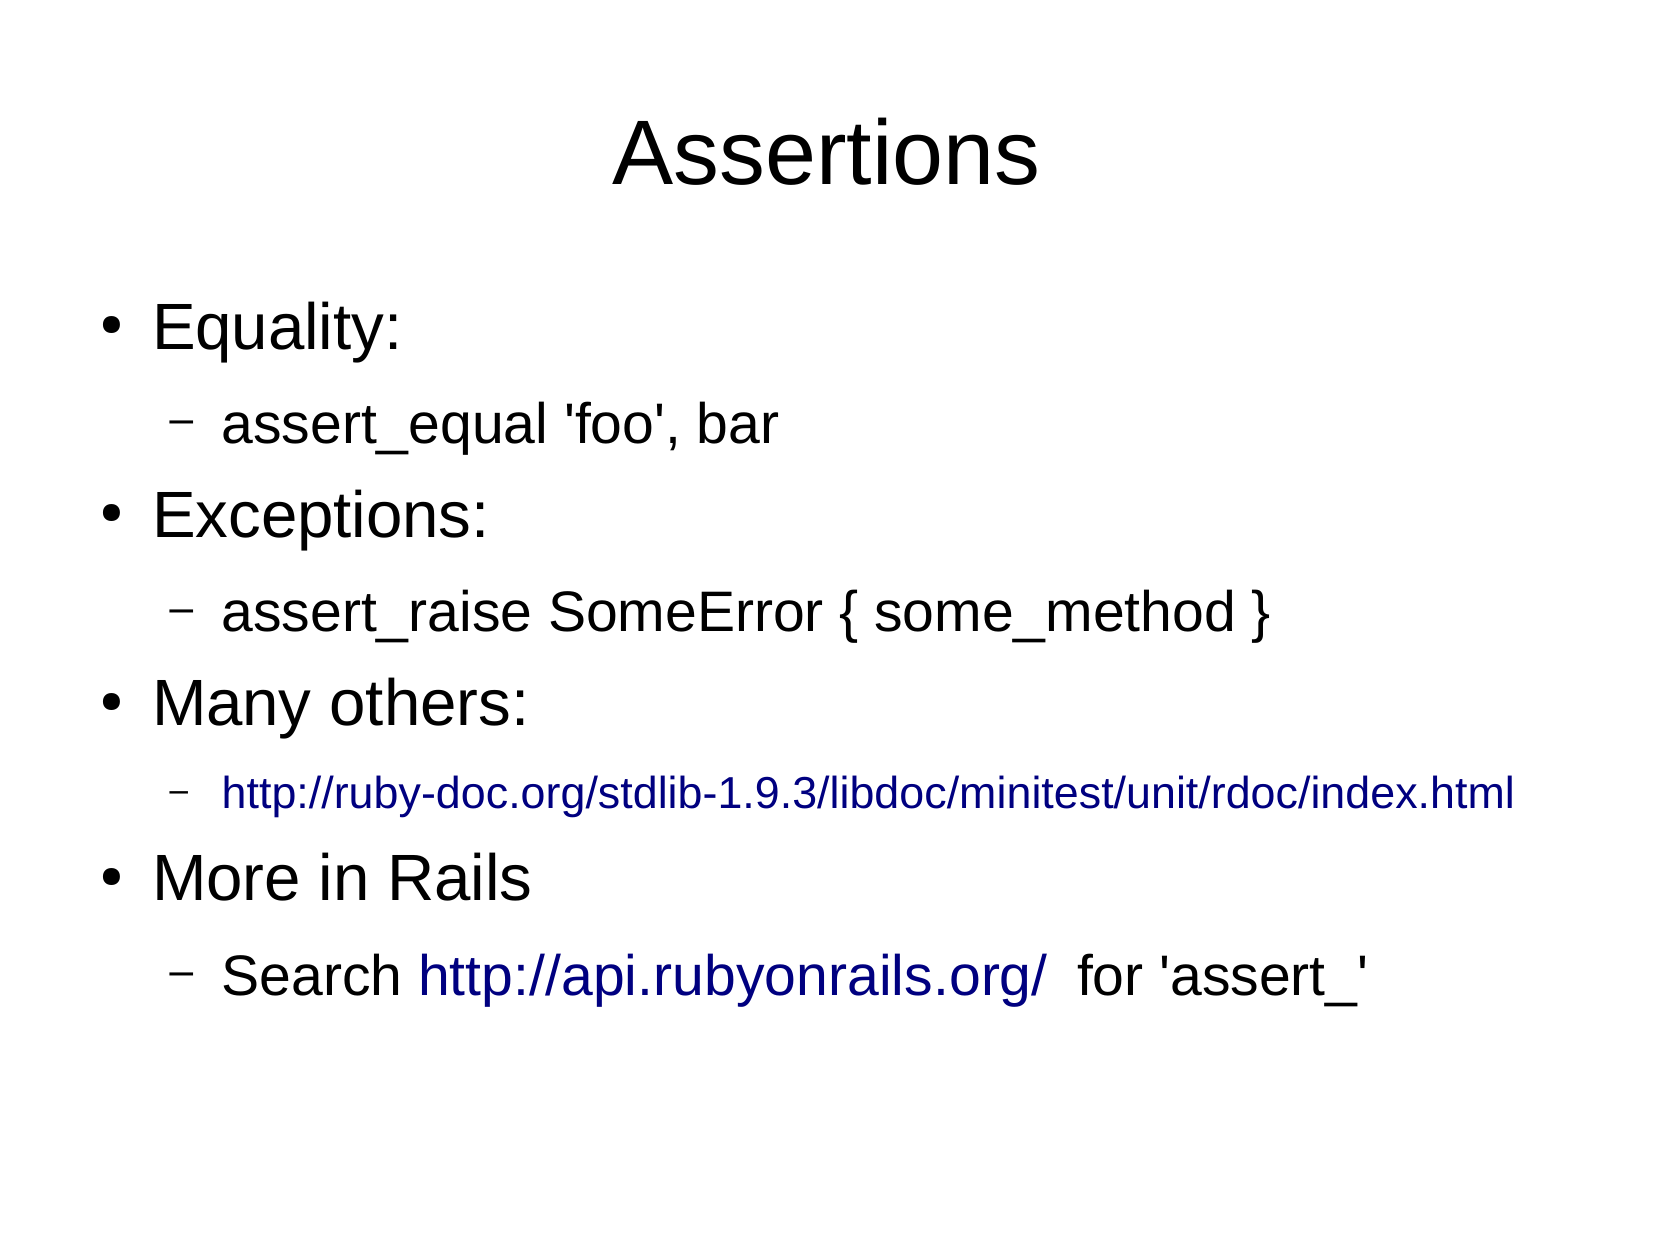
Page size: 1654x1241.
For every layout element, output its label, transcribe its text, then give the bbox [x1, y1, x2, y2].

list Equality: assert_equal 'foo', bar Exceptions: assert_raise SomeError { some_method } Many others: http://ruby-doc.org/stdlib-1.9.3/libdoc/minitest/unit/rdoc/index.html More in Rails Search http://api.rubyonrails.org/ for 'assert_' [82, 290, 1571, 1010]
title Assertions [82, 49, 1571, 257]
